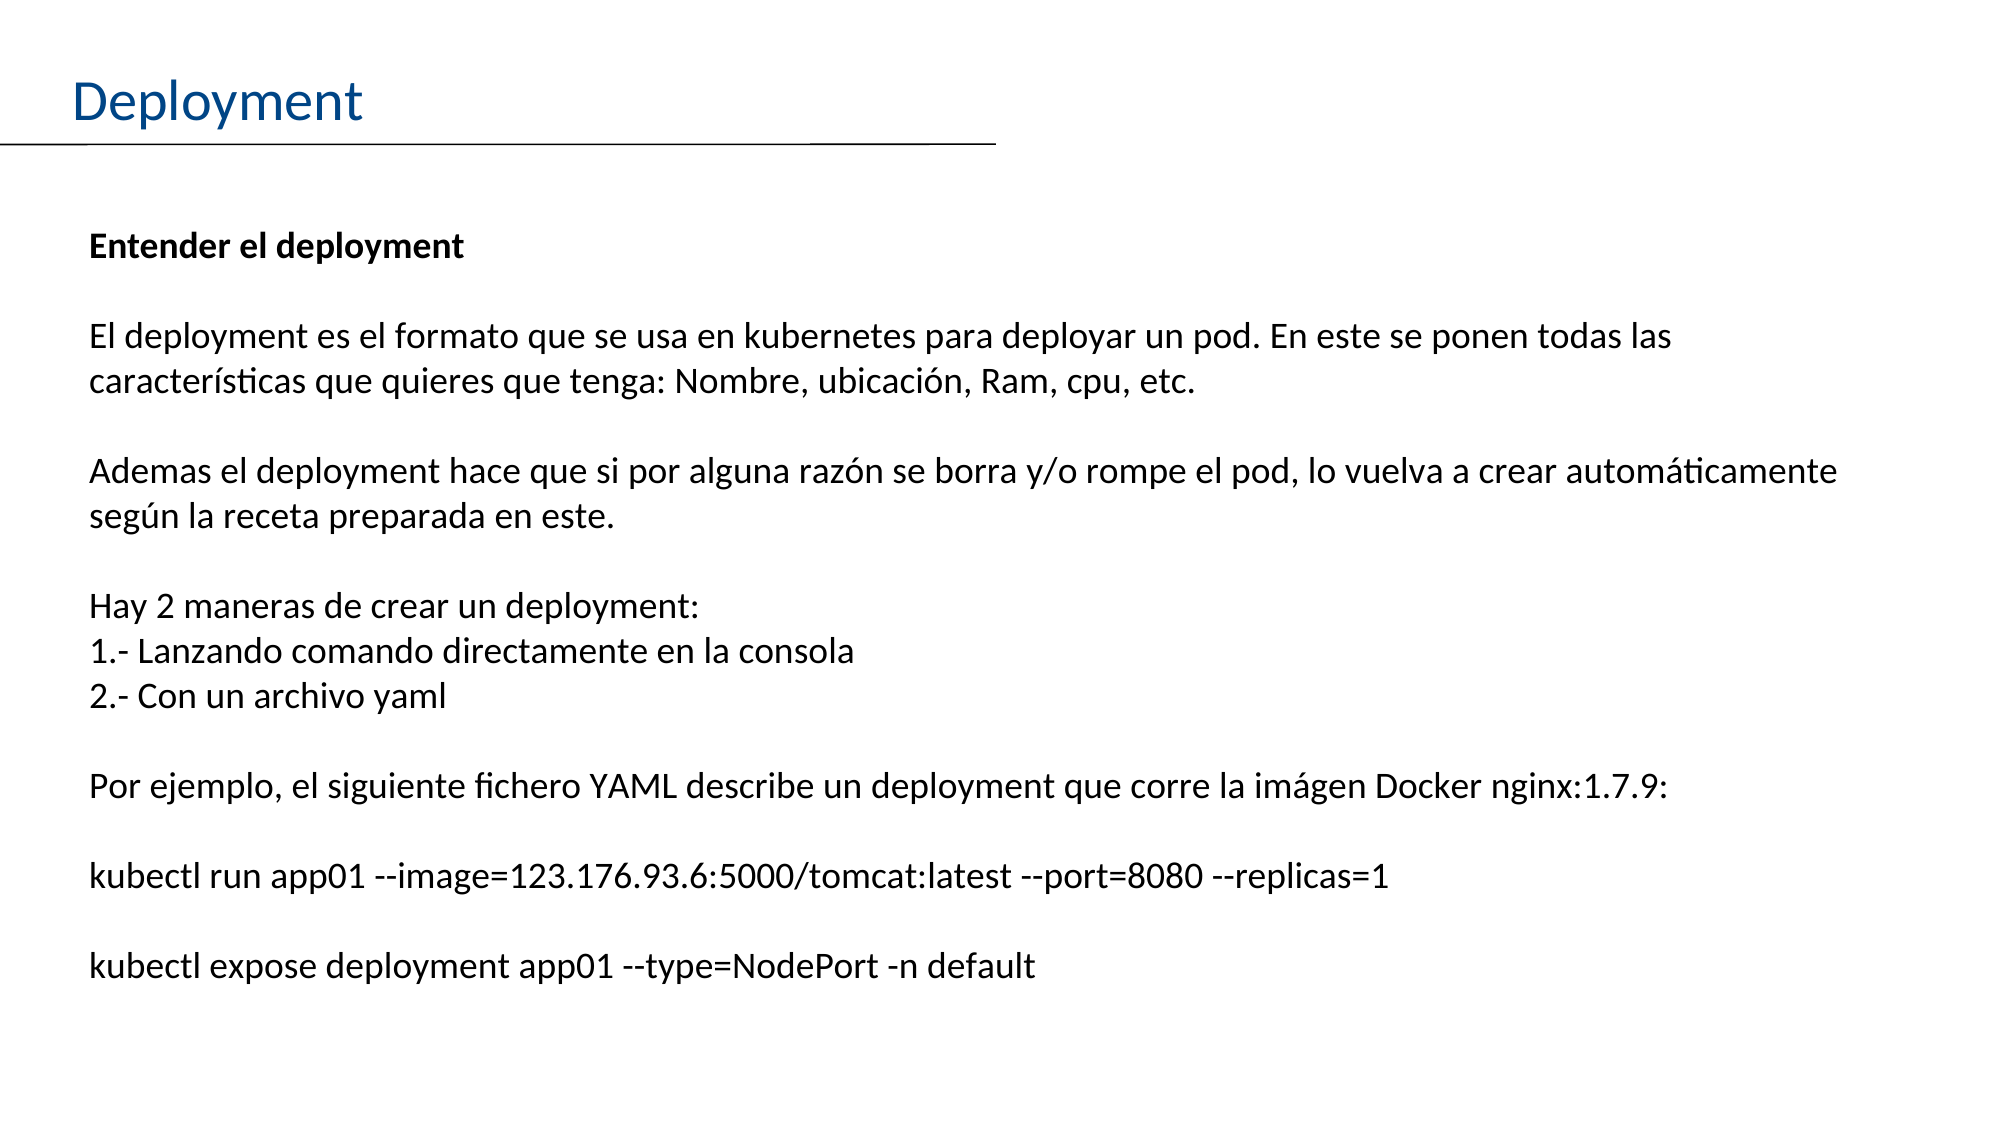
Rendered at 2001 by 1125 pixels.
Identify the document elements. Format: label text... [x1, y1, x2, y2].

text_box Deployment [57, 54, 1509, 141]
text_box Entender el deployment El deployment es el formato que se usa en kubernetes para deployar un pod. En este se ponen todas las características que quieres que tenga: Nombre, ubicación, Ram, cpu, etc. Ademas el deployment hace que si por alguna razón se borra y/o rompe el pod, lo vuelva a crear automáticamente según la receta preparada en este. Hay 2 maneras de crear un deployment: 1.- Lanzando comando directamente en la consola 2.- Con un archivo yaml Por ejemplo, el siguiente fichero YAML describe un deployment que corre la imágen Docker nginx:1.7.9: kubectl run app01 --image=123.176.93.6:5000/tomcat:latest --port=8080 --replicas=1 kubectl expose deployment app01 --type=NodePort -n default [74, 214, 1894, 1039]
